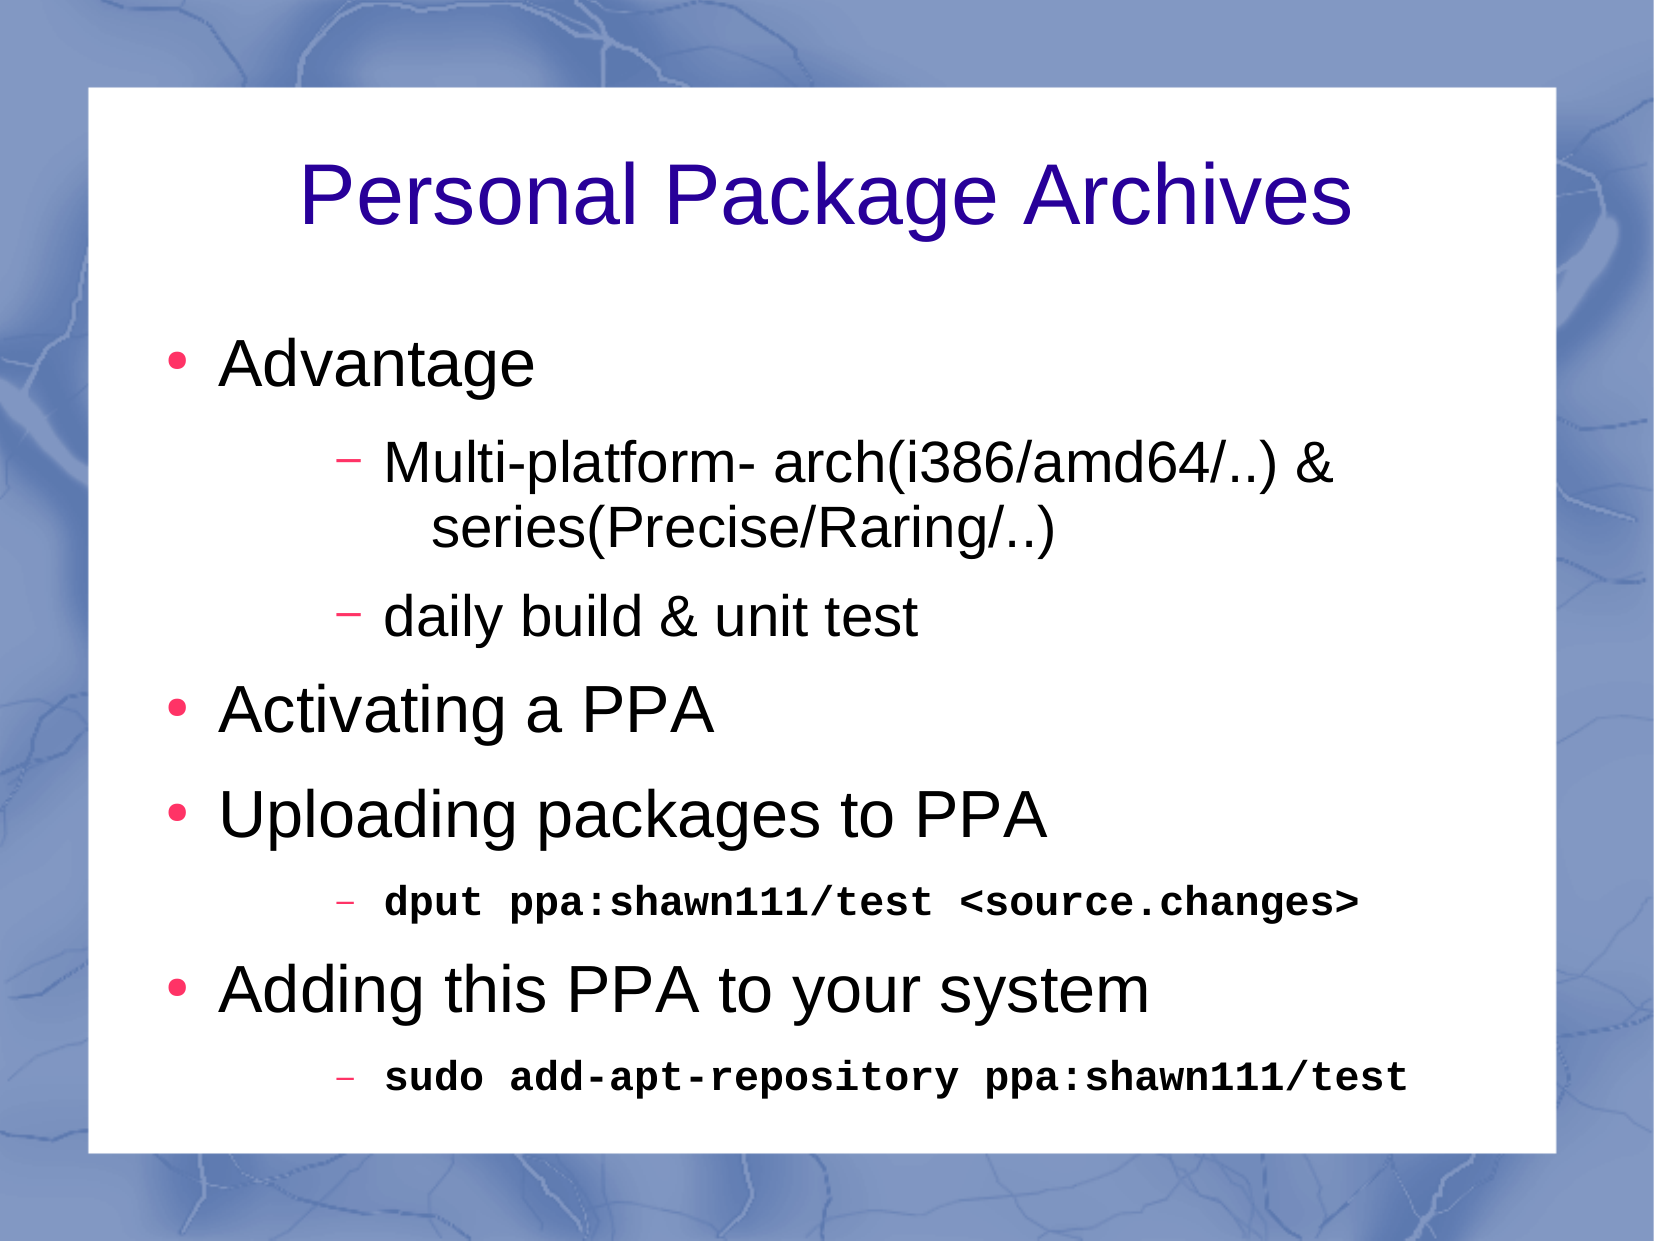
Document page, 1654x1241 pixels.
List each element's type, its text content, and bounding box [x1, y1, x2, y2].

picture [0, 0, 1654, 1241]
title Personal Package Archives [118, 90, 1536, 298]
list Advantage Multi-platform- arch(i386/amd64/..) & series(Precise/Raring/..) daily build & unit test Activating a PPA Uploading packages to PPA dput ppa:shawn111/test <source.changes> Adding this PPA to your system sudo add-apt-repository ppa:shawn111/test [147, 325, 1506, 1104]
